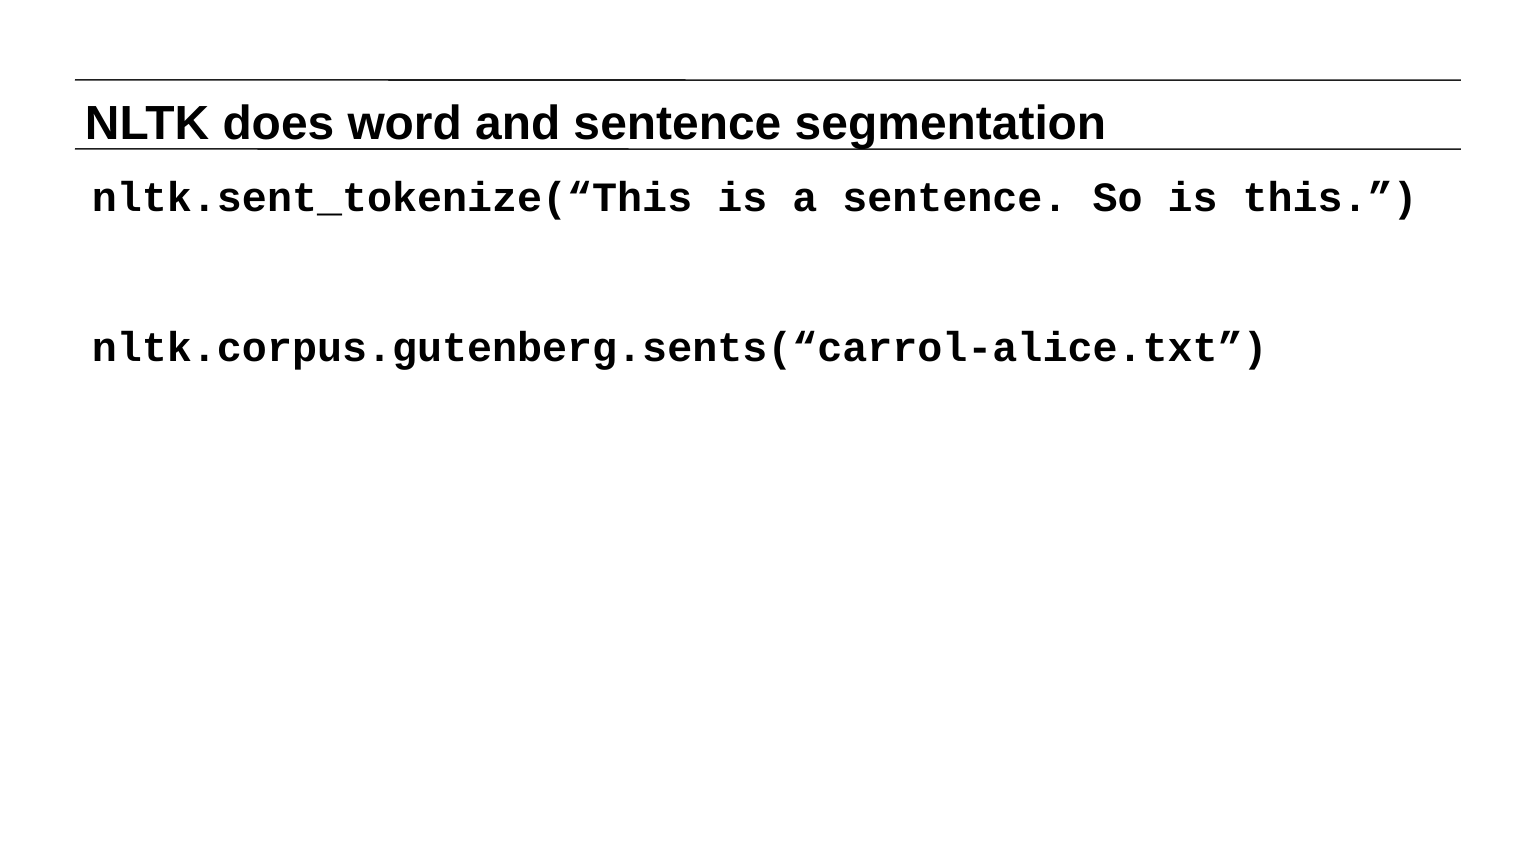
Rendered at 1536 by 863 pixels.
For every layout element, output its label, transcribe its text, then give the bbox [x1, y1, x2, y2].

title NLTK does word and sentence segmentation [76, 82, 1369, 161]
list nltk.sent_tokenize(“This is a sentence. So is this.”) nltk.corpus.gutenberg.sents(“carrol-alice.txt”) [76, 161, 1460, 823]
